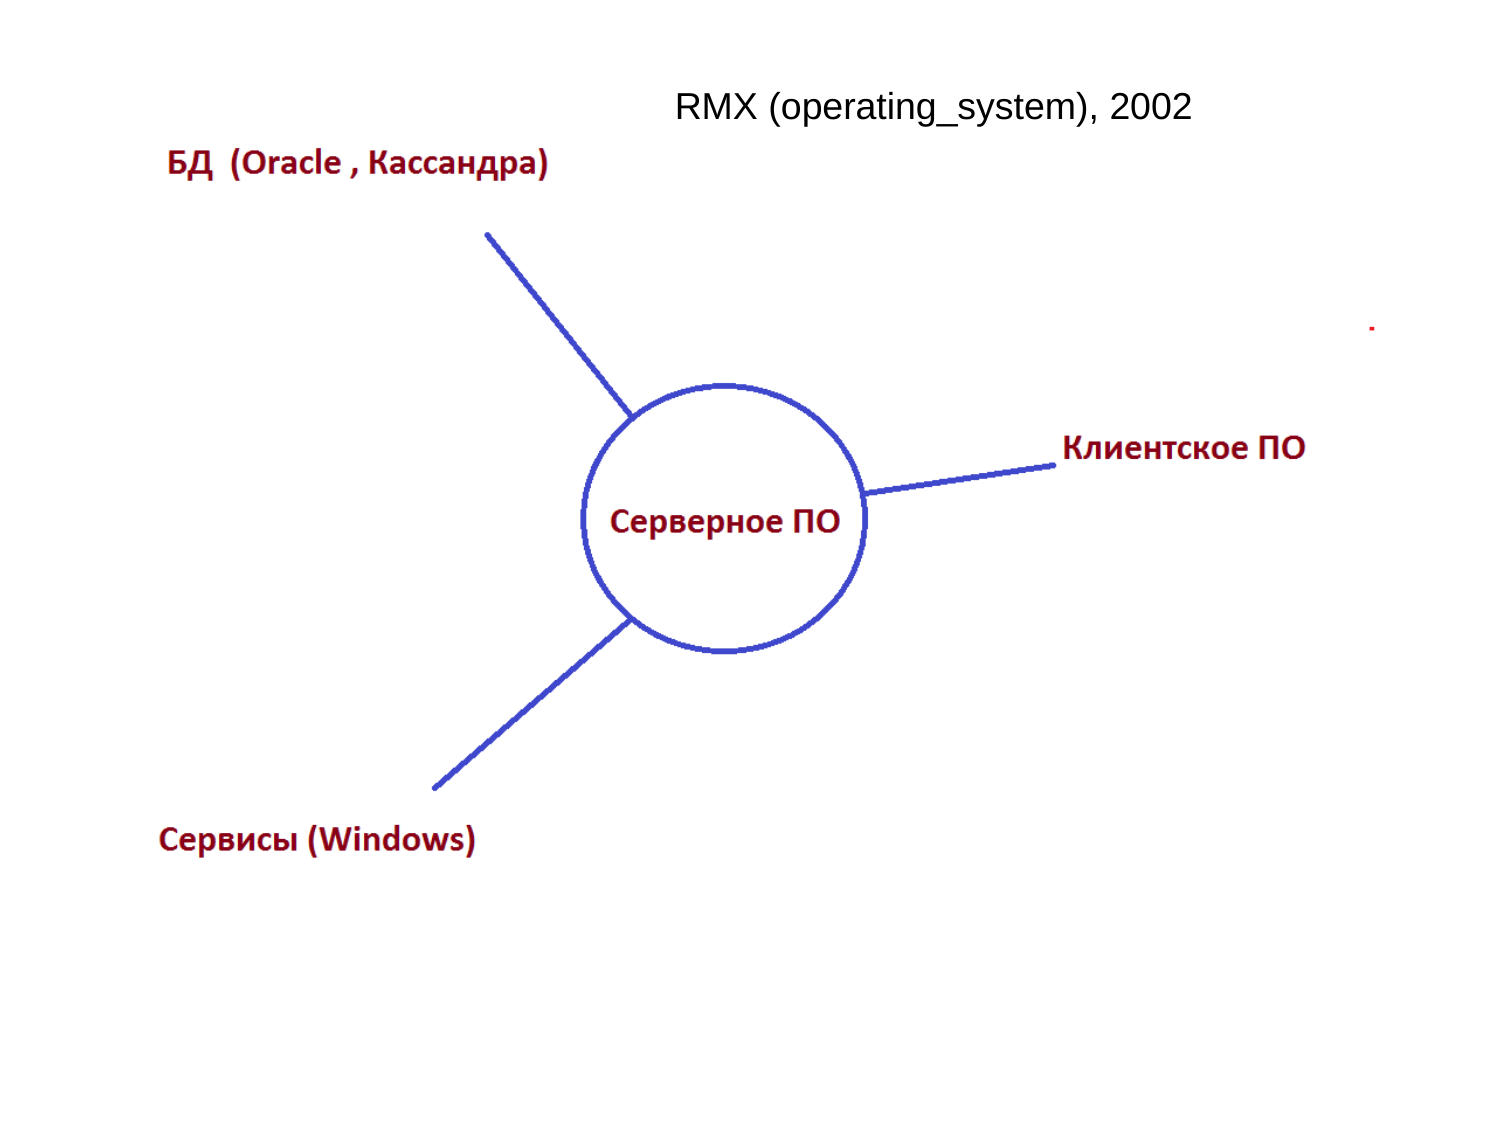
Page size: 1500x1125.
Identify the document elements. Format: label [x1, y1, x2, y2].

picture [107, 78, 1393, 1005]
title [75, 45, 1425, 233]
